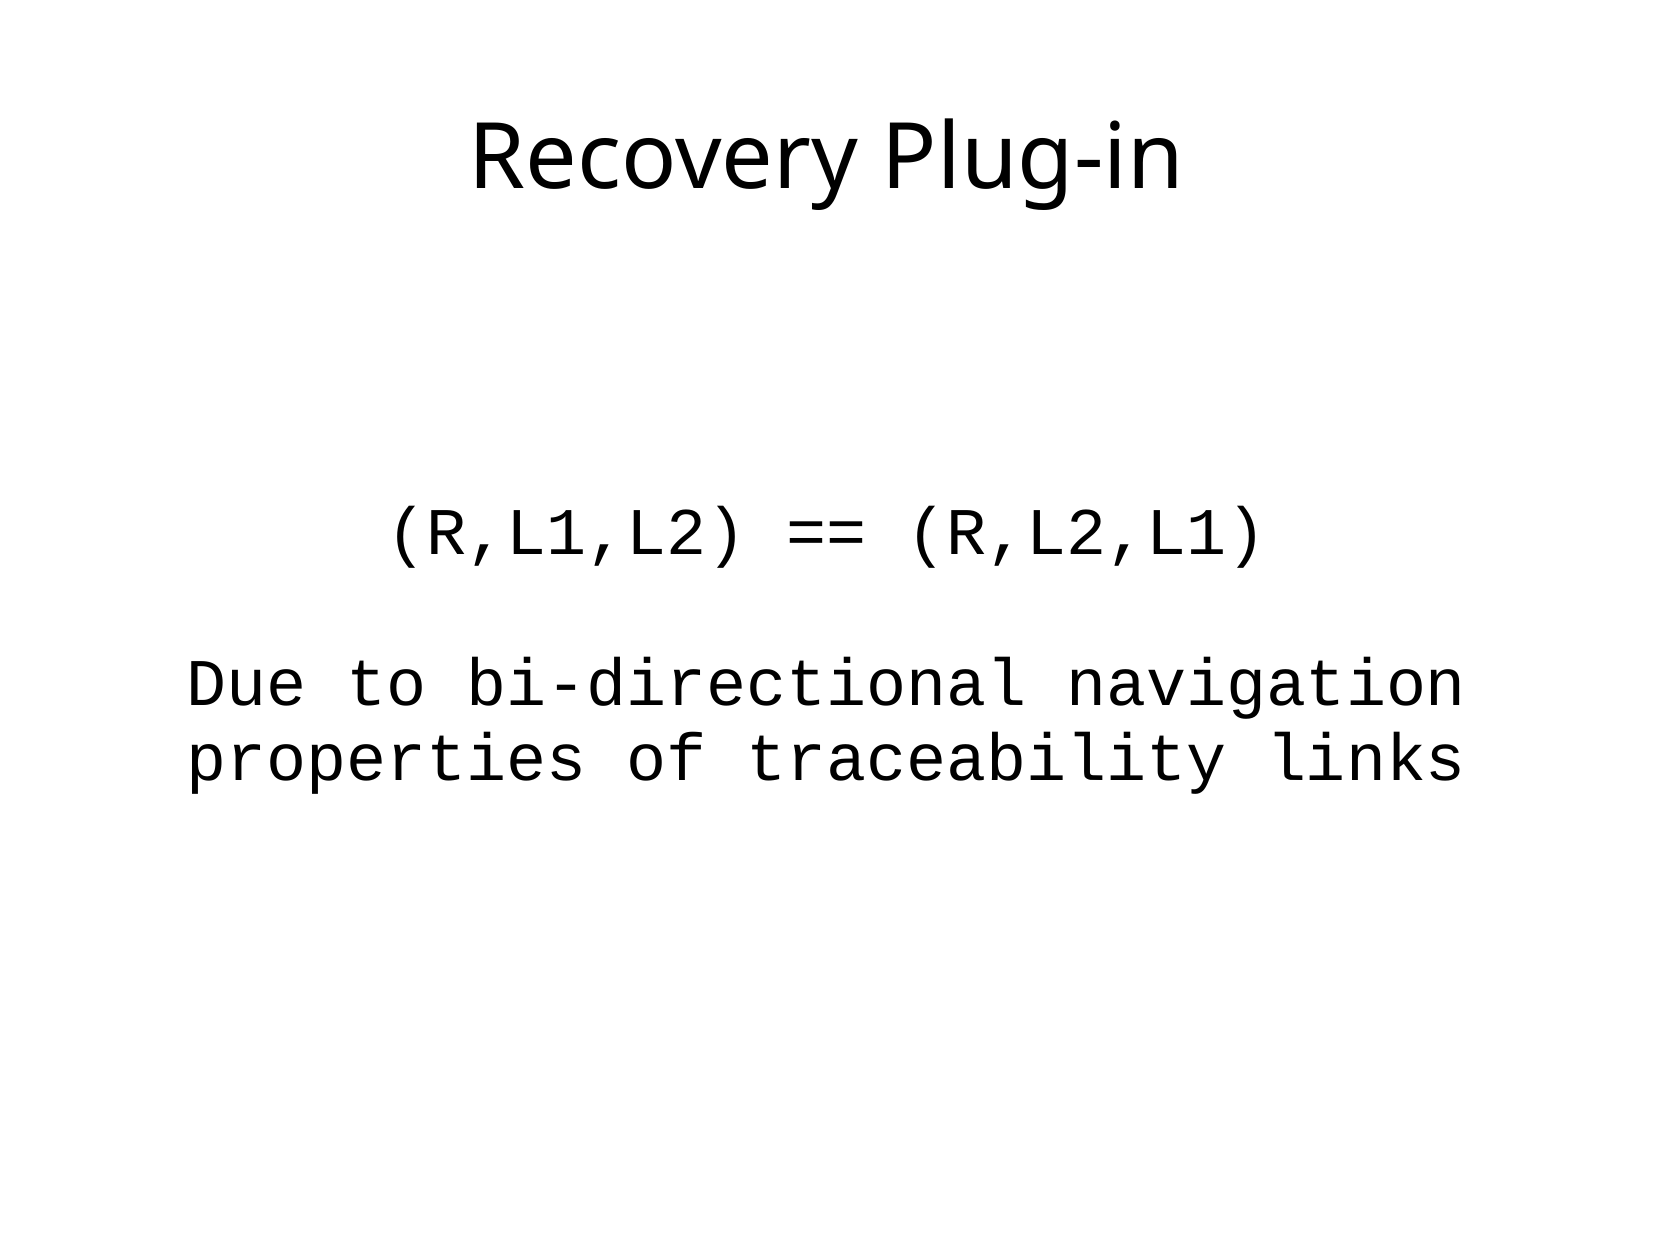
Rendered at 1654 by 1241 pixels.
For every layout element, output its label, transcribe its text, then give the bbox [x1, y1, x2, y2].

title Recovery Plug-in [82, 49, 1571, 257]
subtitle (R,L1,L2) == (R,L2,L1) Due to bi-directional navigation properties of traceability links [82, 290, 1571, 1010]
